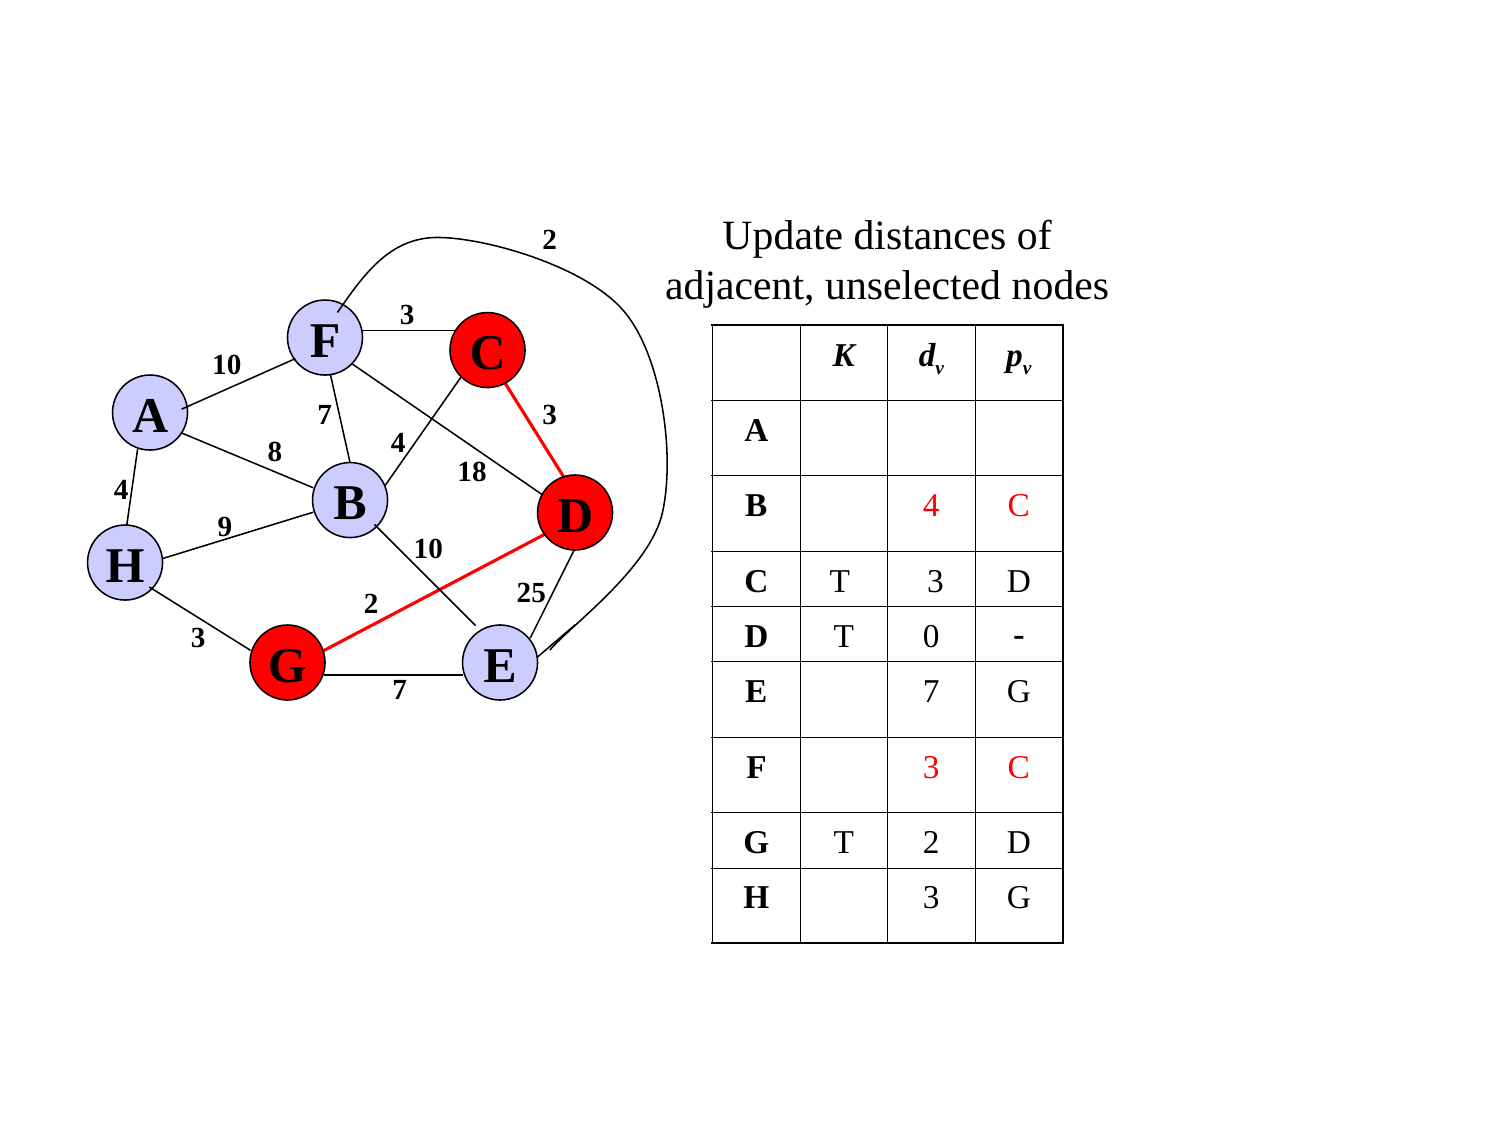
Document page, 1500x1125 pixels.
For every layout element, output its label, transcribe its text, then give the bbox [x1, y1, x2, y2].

text_box B [312, 462, 388, 538]
table_cell [801, 662, 887, 737]
text_box Update distances of adjacent, unselected nodes [649, 199, 1126, 316]
table_cell 7 [888, 662, 975, 737]
text_box 10 [389, 521, 468, 572]
text_box 4 [130, 462, 147, 513]
text_box 3 [524, 387, 576, 438]
table_cell F [713, 738, 800, 812]
table_cell [801, 738, 887, 812]
table_cell D [713, 607, 800, 661]
table_cell 0 [888, 607, 975, 661]
table_cell T [801, 607, 887, 661]
table_cell B [713, 476, 800, 551]
table_cell A [713, 401, 800, 475]
table_header [713, 326, 800, 400]
text_box 7 [299, 387, 351, 438]
text_box 4 [373, 416, 424, 467]
text_box 2 [524, 212, 576, 263]
table_cell 3 [888, 869, 975, 942]
table_cell T [801, 813, 887, 868]
table_cell G [976, 869, 1062, 942]
table_cell [976, 401, 1062, 475]
table_cell H [713, 869, 800, 942]
table_cell  [976, 607, 1062, 661]
table_cell 4 [888, 476, 975, 551]
text_box E [462, 624, 538, 701]
text_box 4 [96, 462, 134, 513]
table_cell C [976, 476, 1062, 551]
text_box D [537, 474, 613, 551]
table_cell D [976, 552, 1062, 606]
table_cell E [713, 662, 800, 737]
text_box A [112, 375, 188, 451]
text_box G [249, 624, 326, 701]
table_cell [801, 869, 887, 942]
table_header K [801, 326, 887, 400]
table_cell 3 [888, 552, 975, 606]
text_box 8 [249, 424, 301, 476]
table_cell C [713, 552, 800, 606]
table_cell 2 [888, 813, 975, 868]
text_box 7 [374, 662, 426, 713]
text_box 10 [187, 337, 267, 388]
text_box F [287, 299, 363, 376]
text_box H [87, 525, 163, 601]
text_box 3 [173, 610, 224, 662]
table_cell [801, 476, 887, 551]
text_box C [450, 312, 526, 388]
text_box 9 [200, 499, 251, 551]
table_cell 3 [888, 738, 975, 812]
table_cell [888, 401, 975, 475]
text_box 3 [382, 287, 433, 338]
table_cell D [976, 813, 1062, 868]
text_box 18 [433, 444, 511, 495]
table_header pv [976, 326, 1062, 400]
table_cell [801, 401, 887, 475]
table_cell C [976, 738, 1062, 812]
table_header dv [888, 326, 975, 400]
text_box 25 [492, 565, 571, 617]
text_box 2 [346, 576, 397, 628]
table_cell T [801, 552, 887, 606]
table_cell G [976, 662, 1062, 737]
table_cell G [713, 813, 800, 868]
